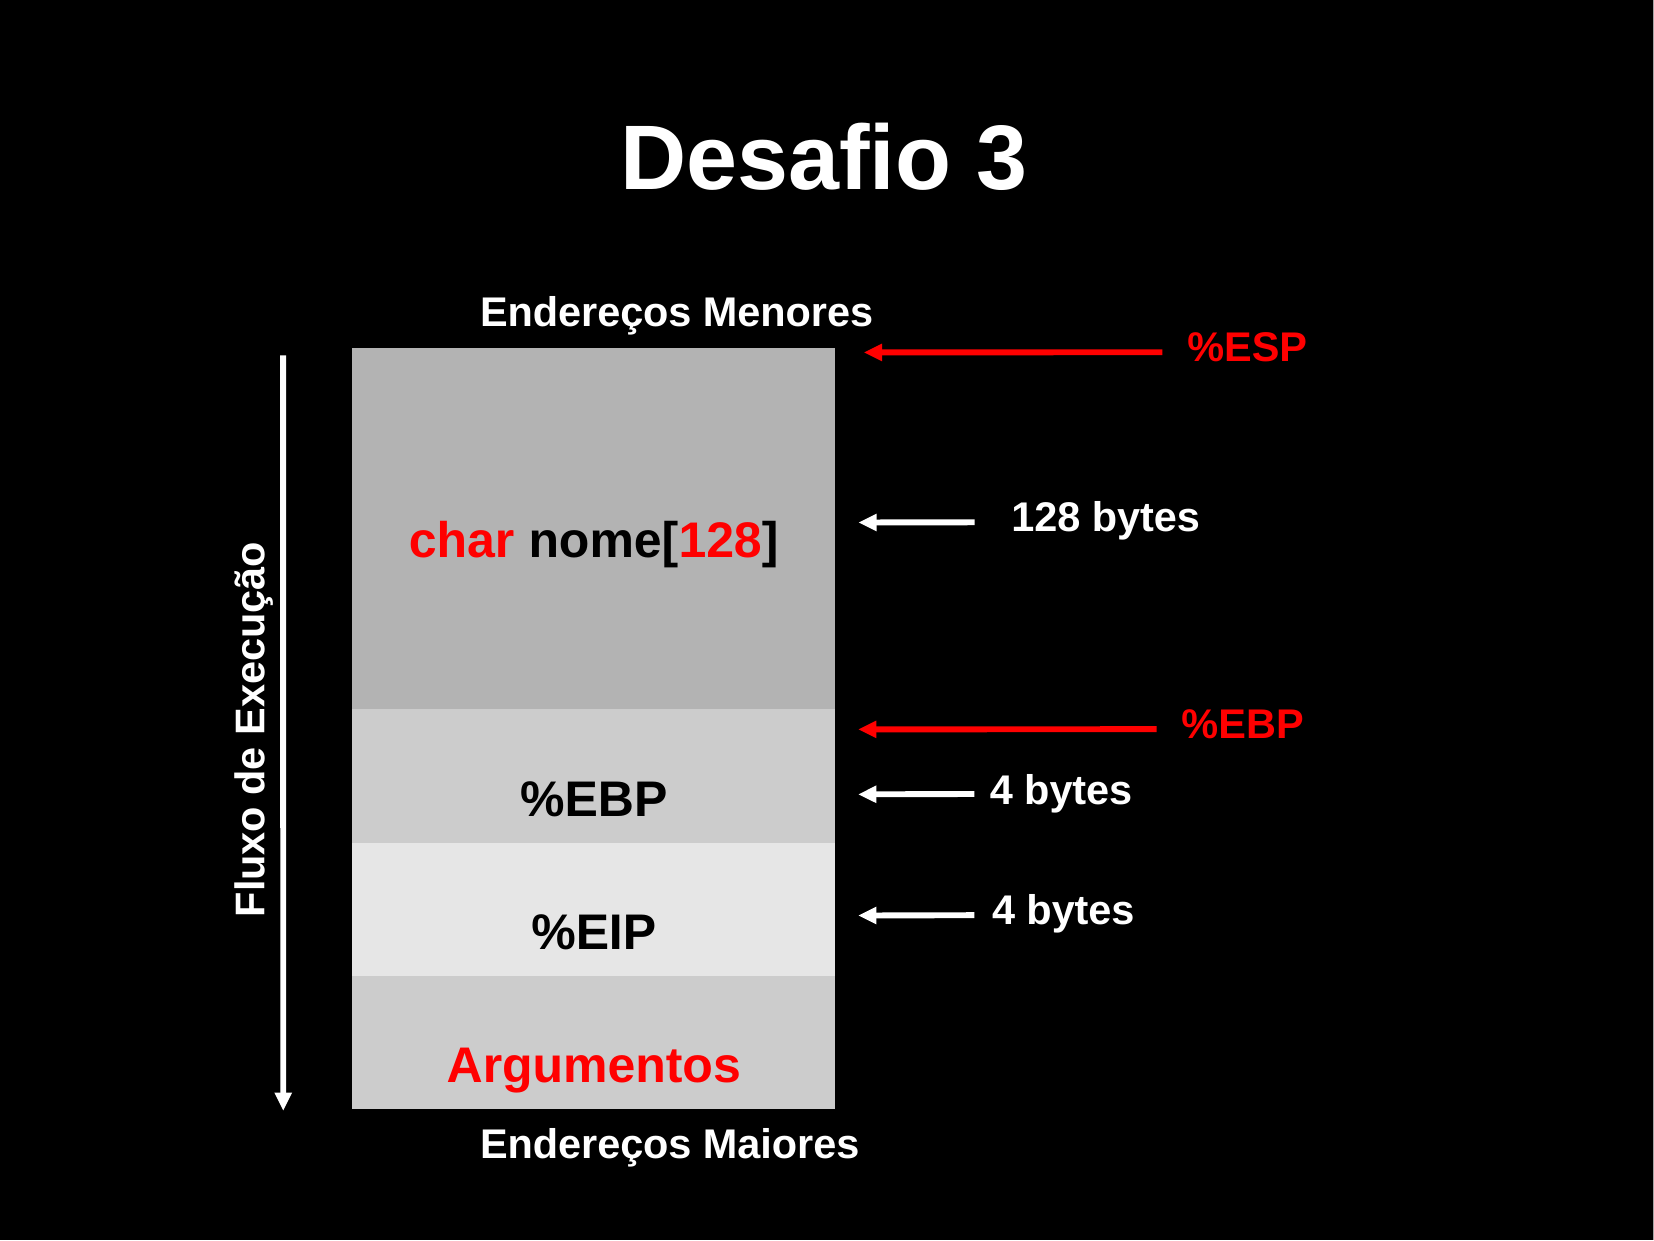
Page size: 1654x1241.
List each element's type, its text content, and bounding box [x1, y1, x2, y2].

text_box 4 bytes [977, 876, 1140, 943]
text_box Fluxo de Execução [215, 384, 282, 932]
text_box Endereços Menores [465, 277, 725, 344]
table_cell %EBP [352, 709, 835, 843]
text_box 4 bytes [975, 755, 1140, 822]
text_box %ESP [1172, 313, 1324, 380]
text_box 128 bytes [996, 482, 1159, 549]
table_header char nome[128] [352, 348, 835, 709]
title Desafio 3 [82, 23, 1566, 283]
table_cell %EIP [352, 843, 835, 976]
text_box Endereços Maiores [465, 1109, 725, 1176]
table_cell Argumentos [352, 976, 835, 1109]
text_box %EBP [1166, 690, 1318, 757]
